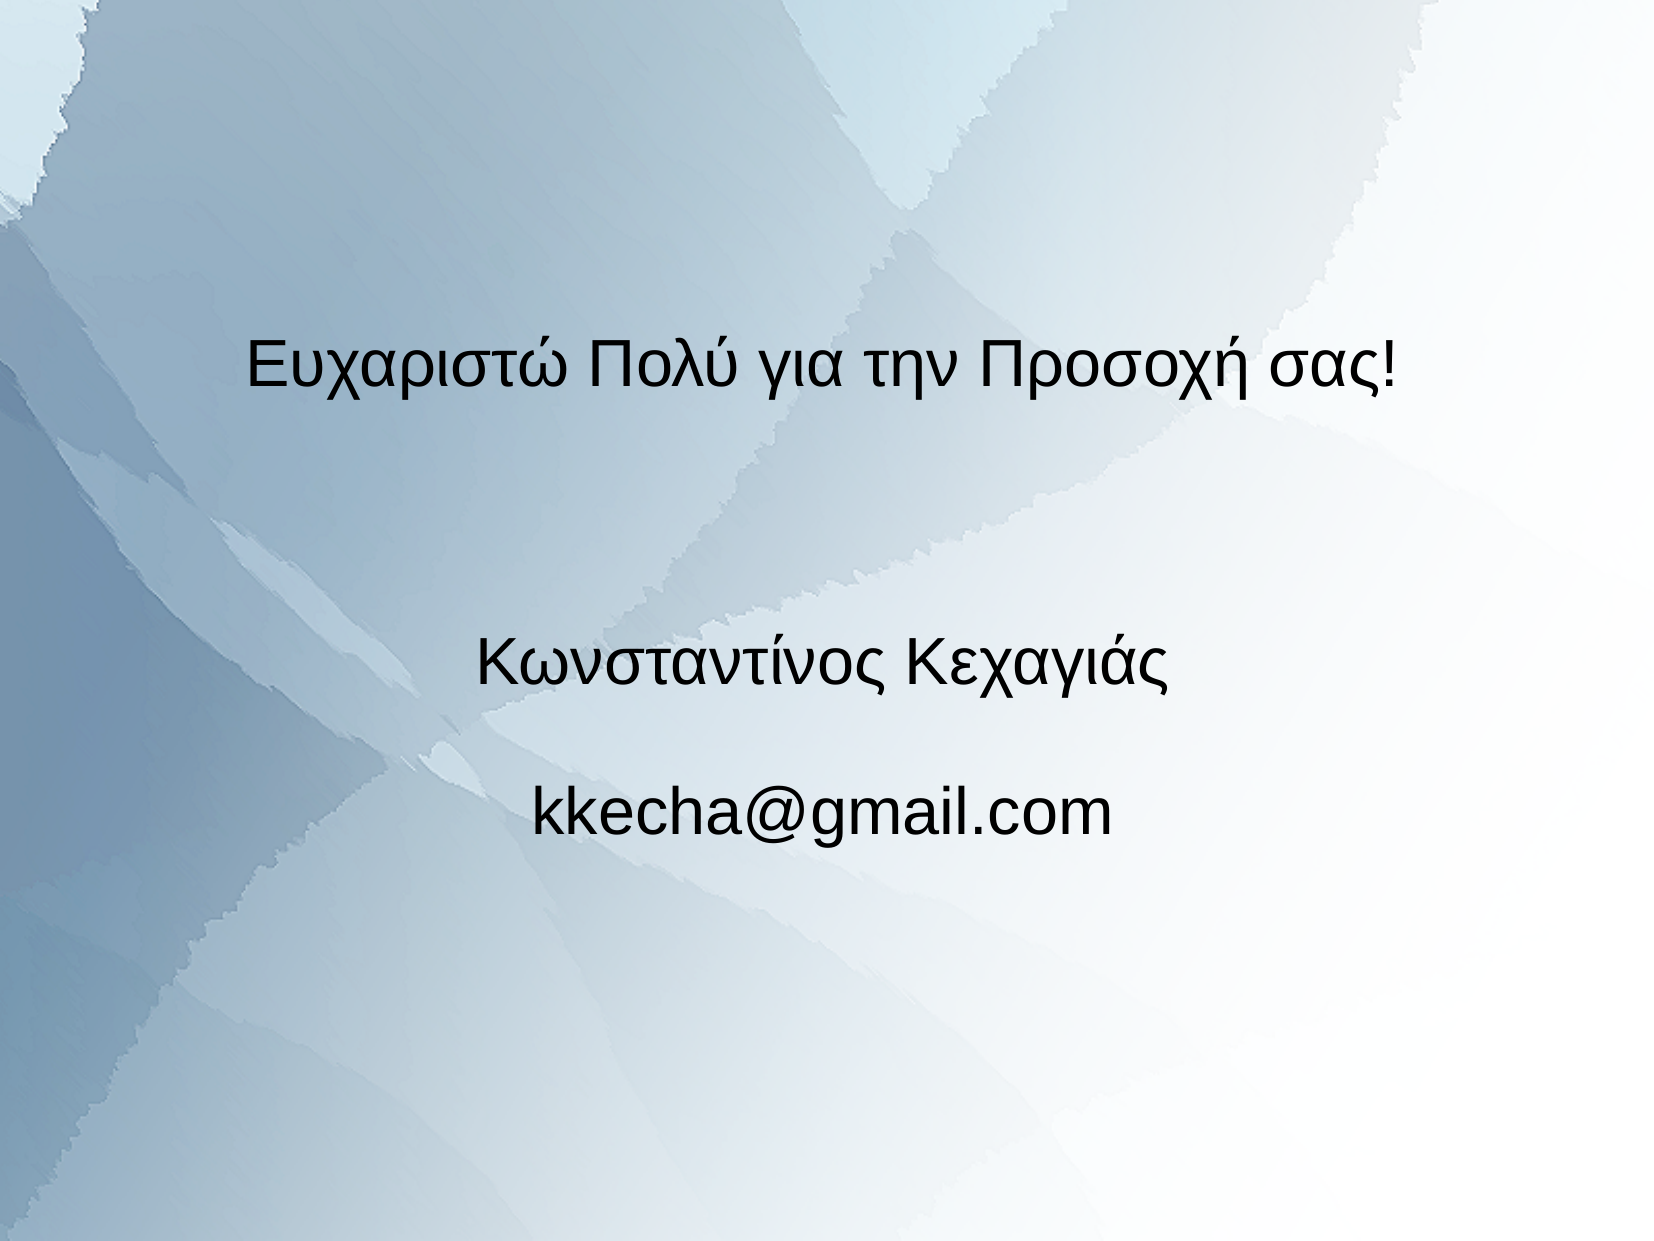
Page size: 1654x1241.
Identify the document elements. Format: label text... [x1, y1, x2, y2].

subtitle Ευχαριστώ Πολύ για την Προσοχή σας! Κωνσταντίνος Κεχαγιάς kkecha@gmail.com [75, 49, 1571, 1126]
picture [0, 0, 1654, 1241]
